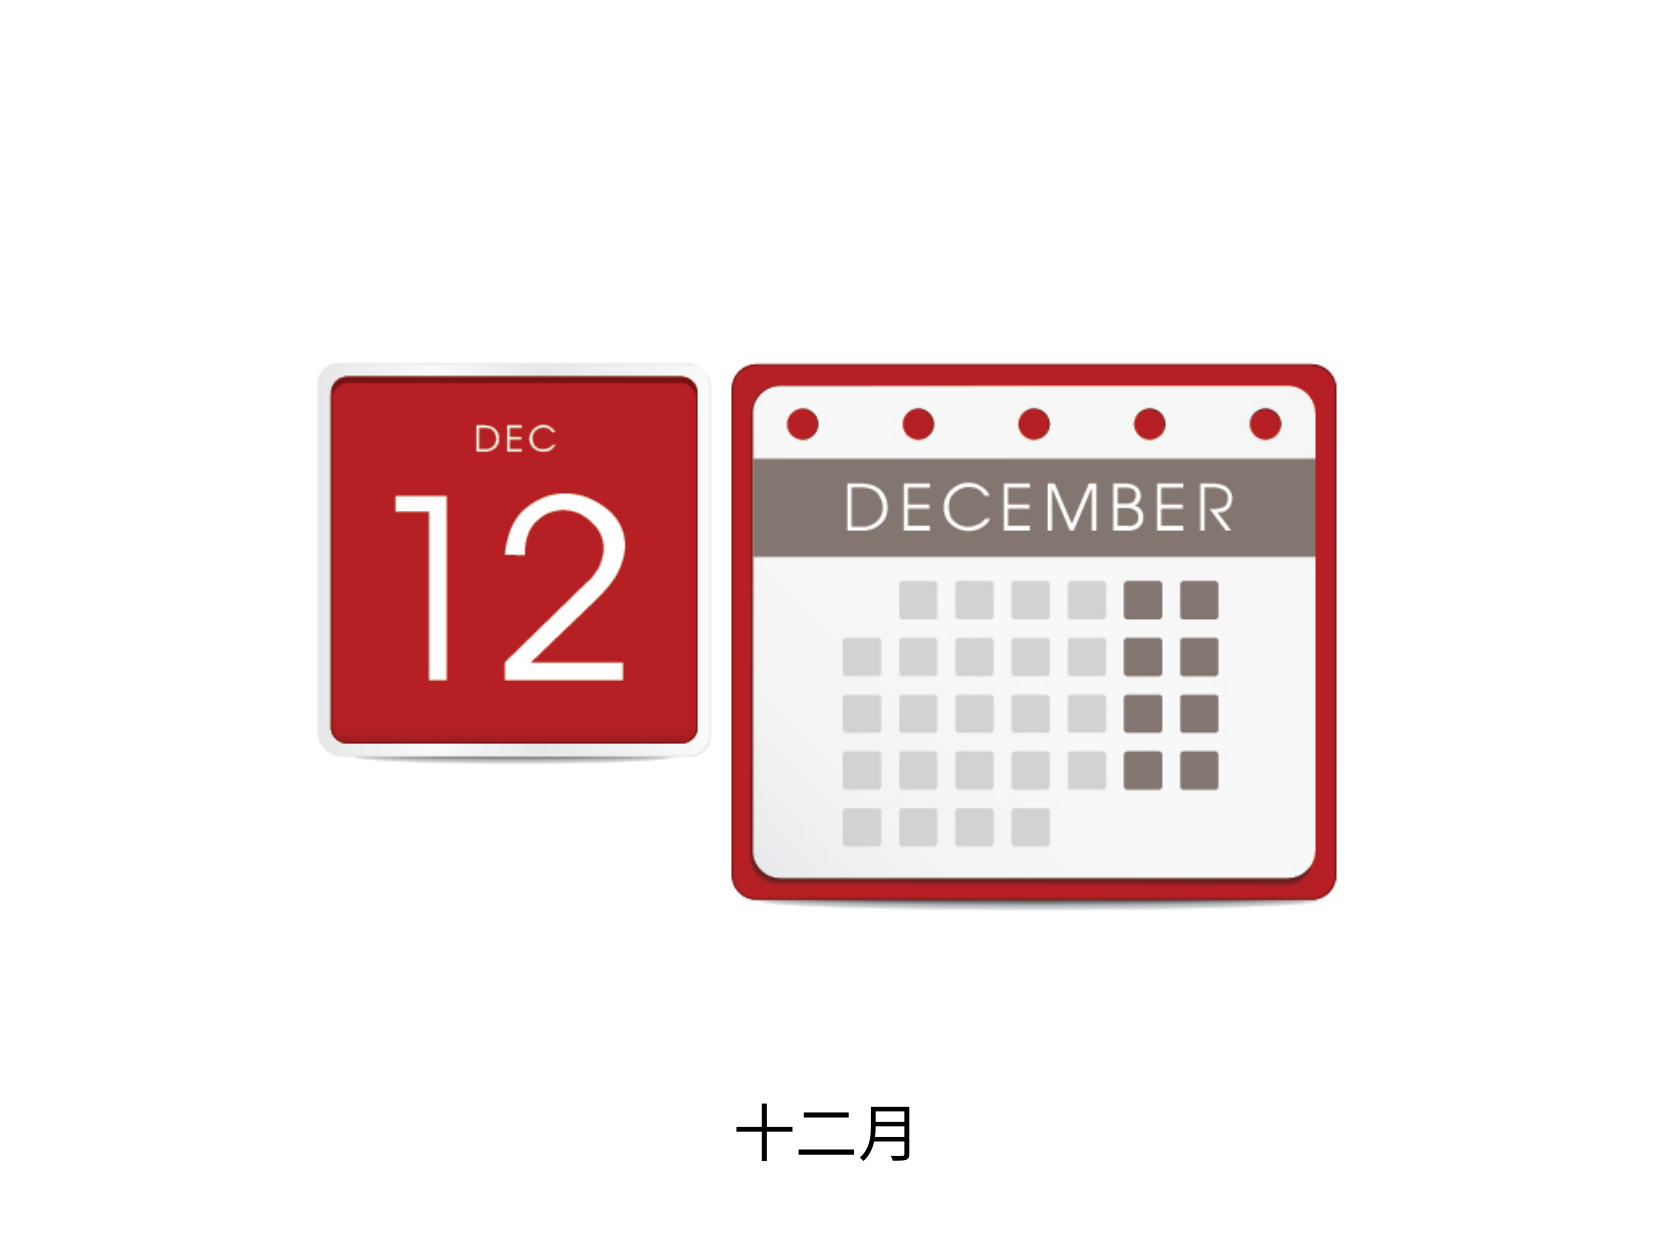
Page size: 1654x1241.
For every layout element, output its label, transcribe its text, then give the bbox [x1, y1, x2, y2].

title 十二月 [82, 1025, 1571, 1233]
picture [1, 0, 1653, 1241]
